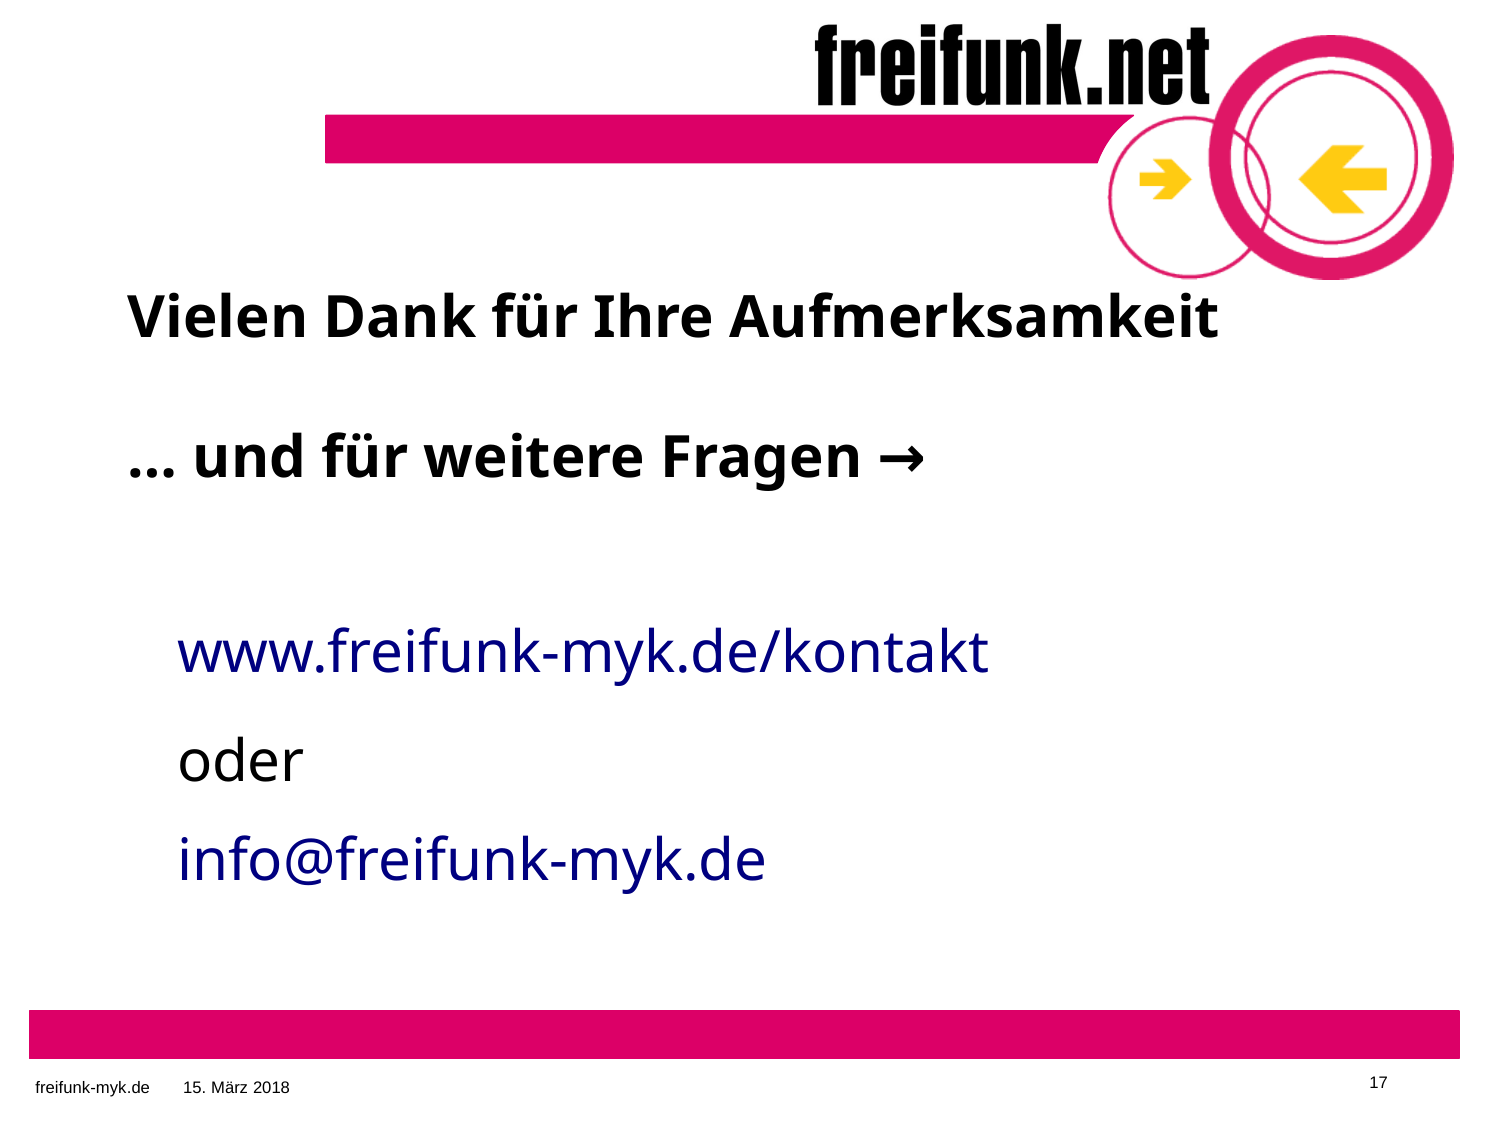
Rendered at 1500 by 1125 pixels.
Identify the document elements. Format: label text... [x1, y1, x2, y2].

list www.freifunk-myk.de/kontakt oder info@freifunk-myk.de [106, 614, 1388, 934]
title Vielen Dank für Ihre Aufmerksamkeit … und für weitere Fragen → [127, 236, 1300, 532]
picture [816, 24, 1454, 280]
